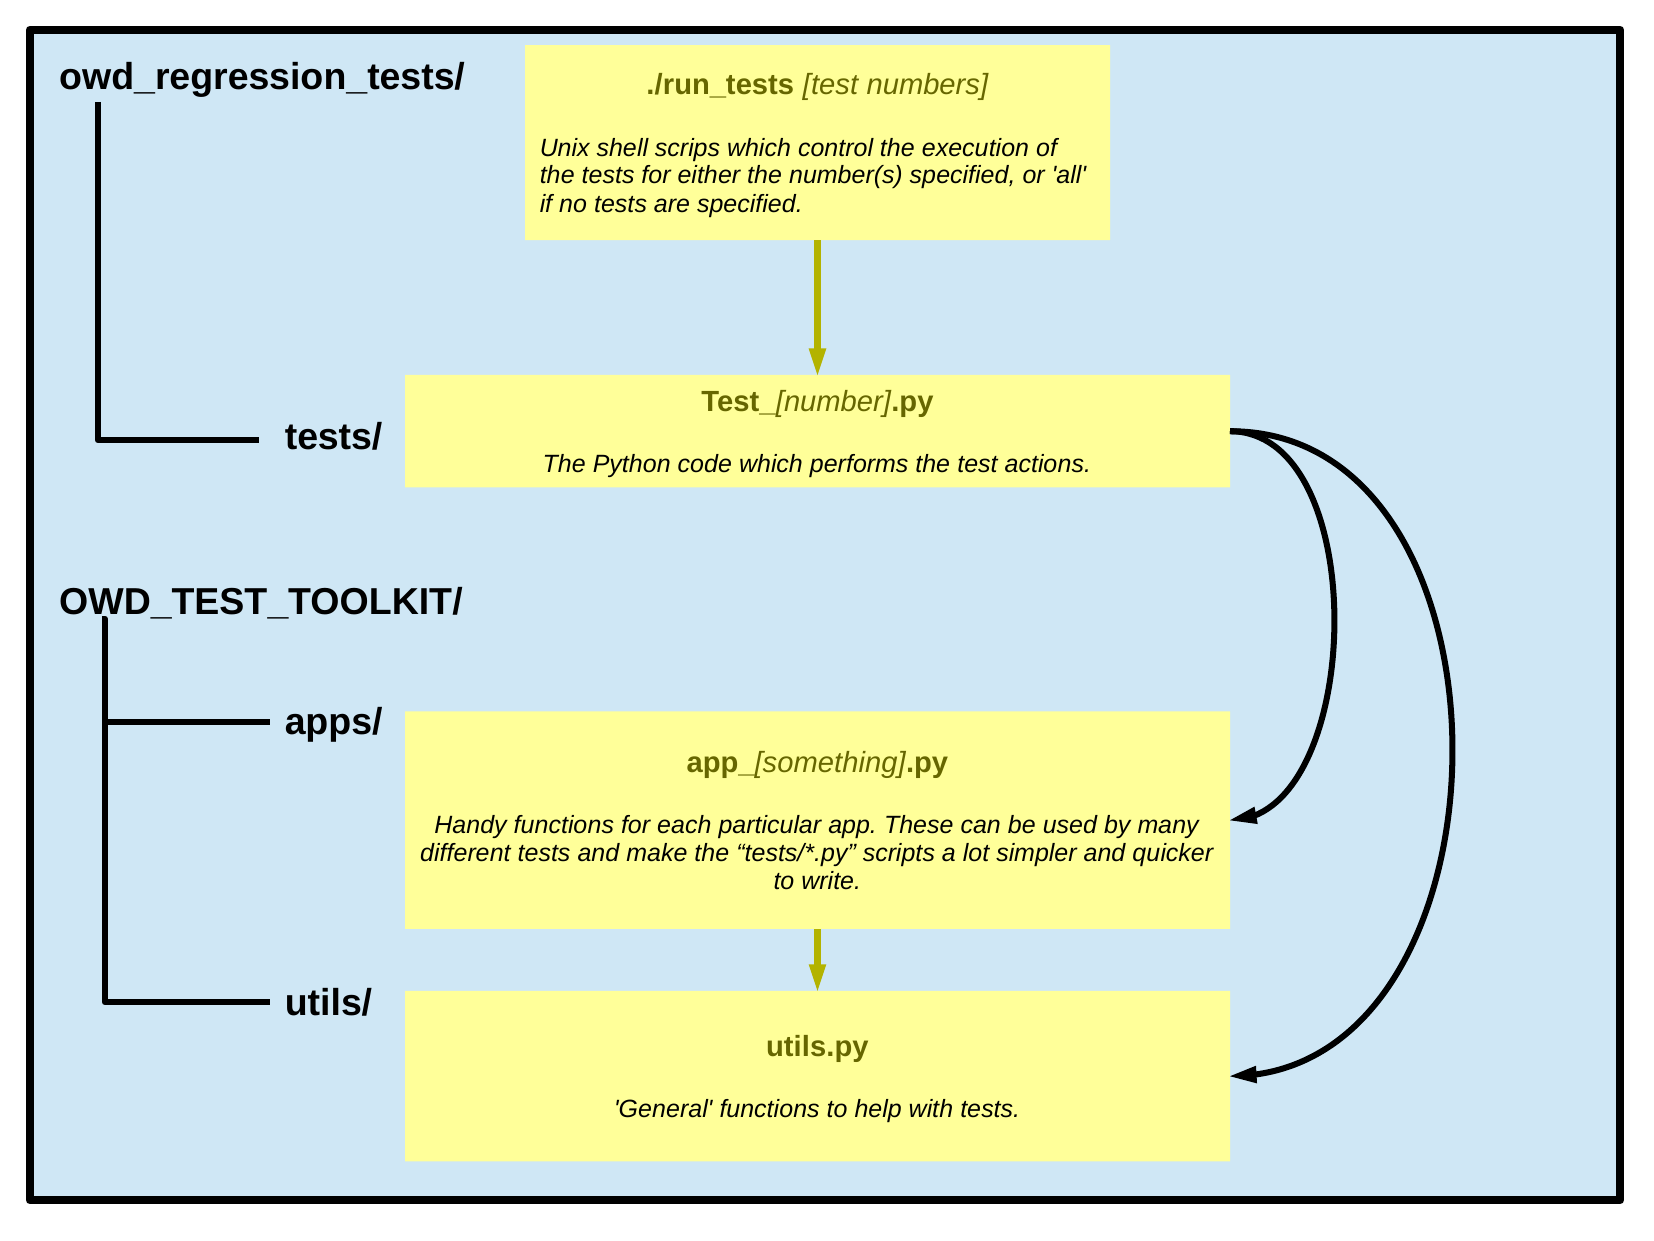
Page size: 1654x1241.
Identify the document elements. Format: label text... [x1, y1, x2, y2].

text_box OWD_TEST_TOOLKIT/ [44, 573, 478, 631]
text_box ./run_tests [test numbers] Unix shell scrips which control the execution of the tests for either the number(s) specified, or 'all' if no tests are specified. [525, 45, 1111, 241]
text_box Test_[number].py The Python code which performs the test actions. [405, 374, 1231, 488]
text_box utils.py 'General' functions to help with tests. [405, 990, 1231, 1162]
text_box app_[something].py Handy functions for each particular app. These can be used by many different tests and make the “tests/*.py” scripts a lot simpler and quicker to write. [405, 711, 1231, 929]
text_box apps/ [270, 693, 446, 751]
text_box [30, 30, 1621, 1201]
text_box utils/ [270, 974, 450, 1031]
text_box owd_regression_tests/ [44, 48, 481, 106]
text_box tests/ [270, 408, 439, 466]
